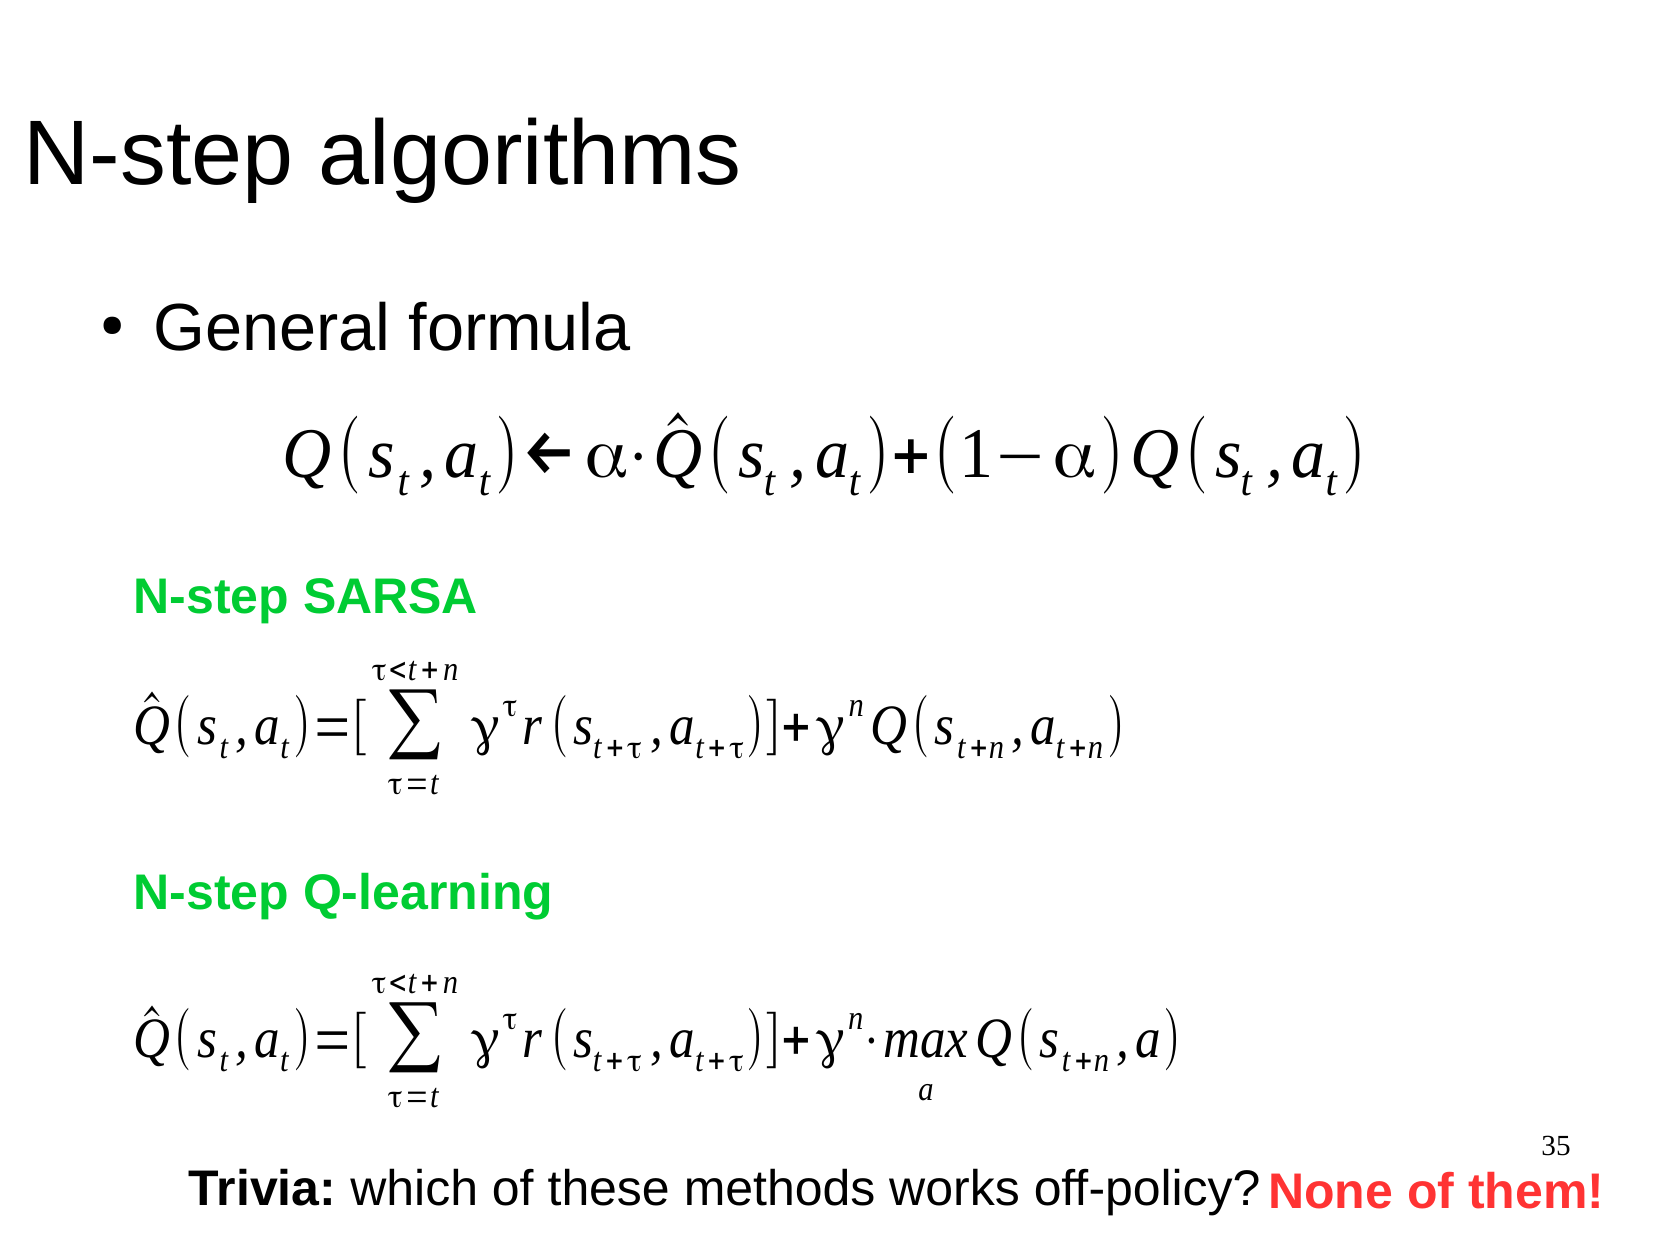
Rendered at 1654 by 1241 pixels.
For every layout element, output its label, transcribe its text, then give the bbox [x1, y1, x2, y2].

text_box N-step SARSA [118, 561, 493, 633]
chart [265, 406, 1383, 505]
text_box Trivia: which of these methods works off-policy? [171, 1150, 1279, 1228]
text_box N-step Q-learning [118, 856, 569, 928]
title N-step algorithms [23, 49, 1512, 257]
list General formula [82, 290, 1571, 1010]
text_box None of them! [1253, 1156, 1620, 1228]
chart [120, 961, 1193, 1117]
chart [120, 648, 1137, 804]
